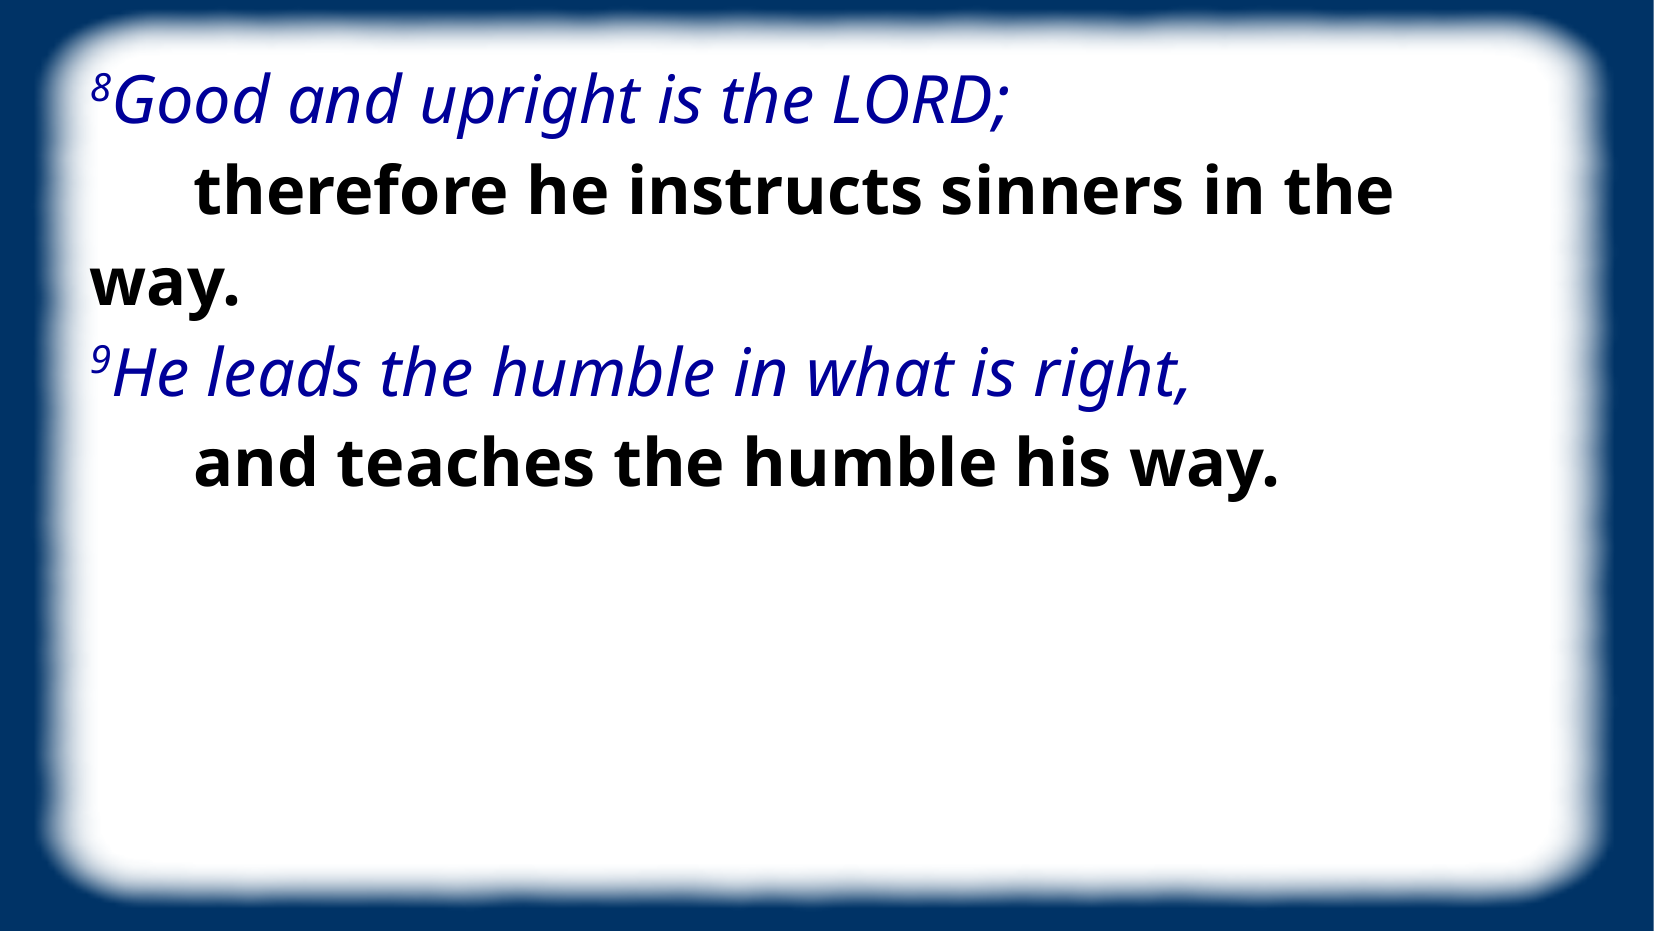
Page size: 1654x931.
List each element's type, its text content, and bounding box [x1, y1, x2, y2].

picture [0, 0, 1654, 931]
text_box 8Good and upright is the LORD; therefore he instructs sinners in the way. 9He leads the humble in what is right, and teaches the humble his way. [75, 45, 1576, 436]
